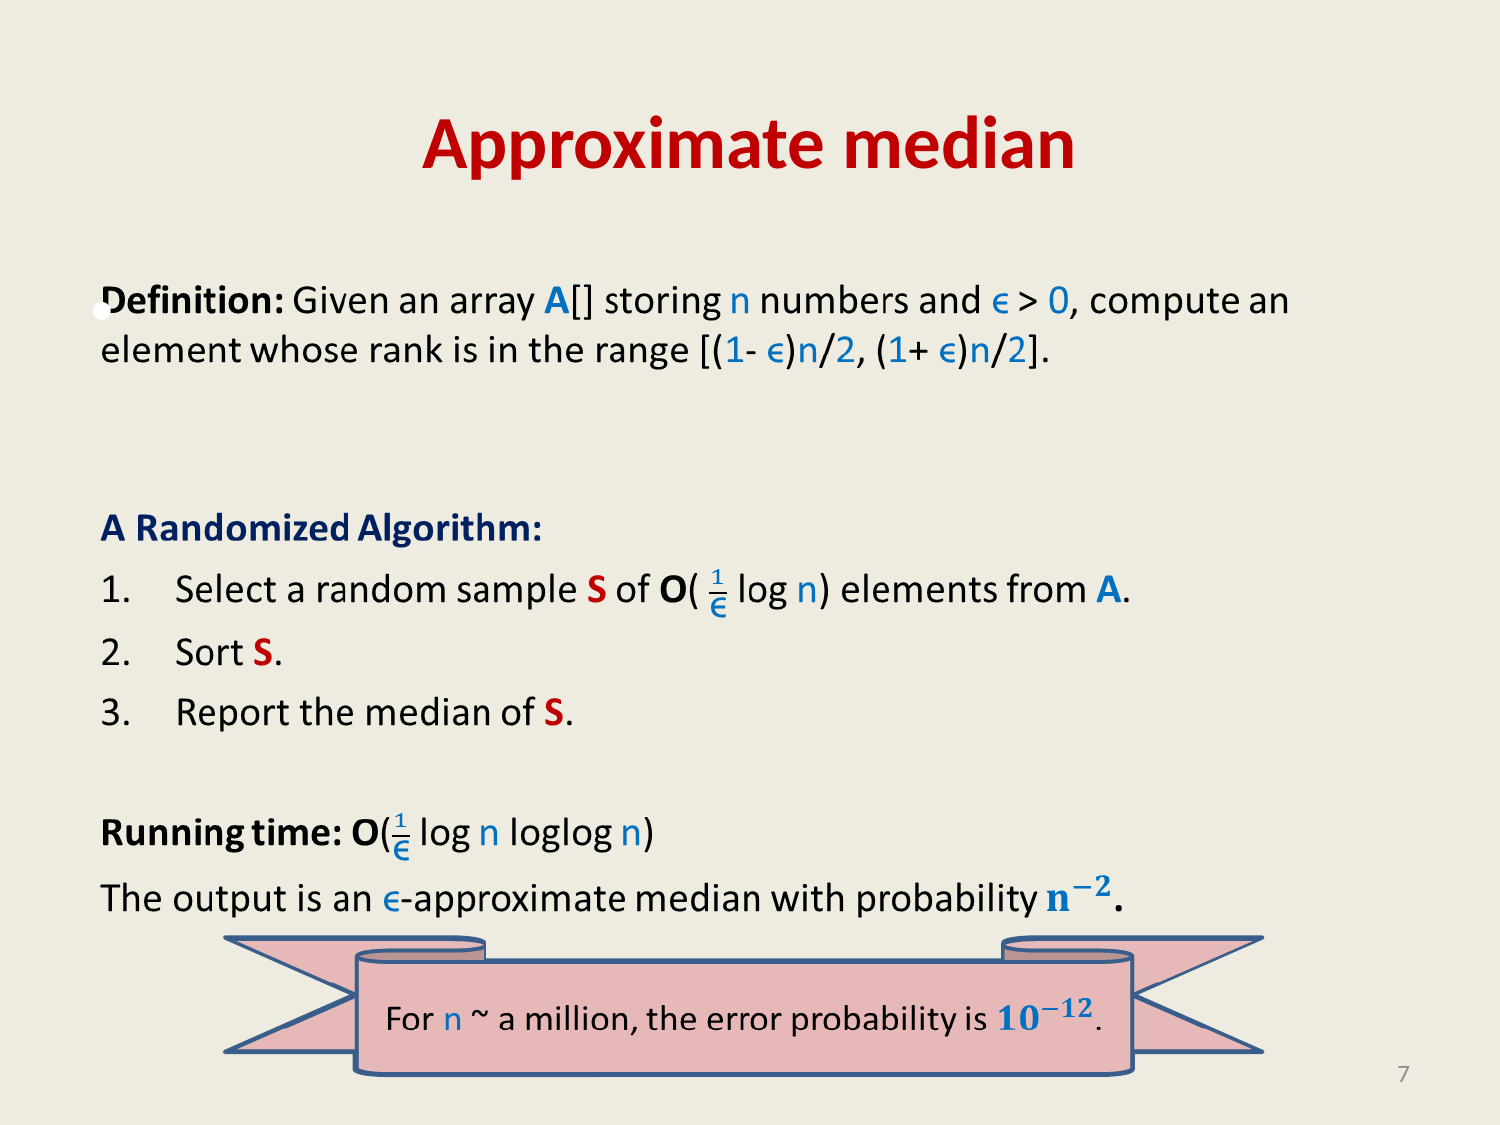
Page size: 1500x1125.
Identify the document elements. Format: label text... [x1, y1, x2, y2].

title Approximate median [75, 45, 1425, 233]
slide_number <number> [1074, 1042, 1425, 1103]
text_box [224, 937, 1263, 1075]
list [75, 262, 1425, 1005]
